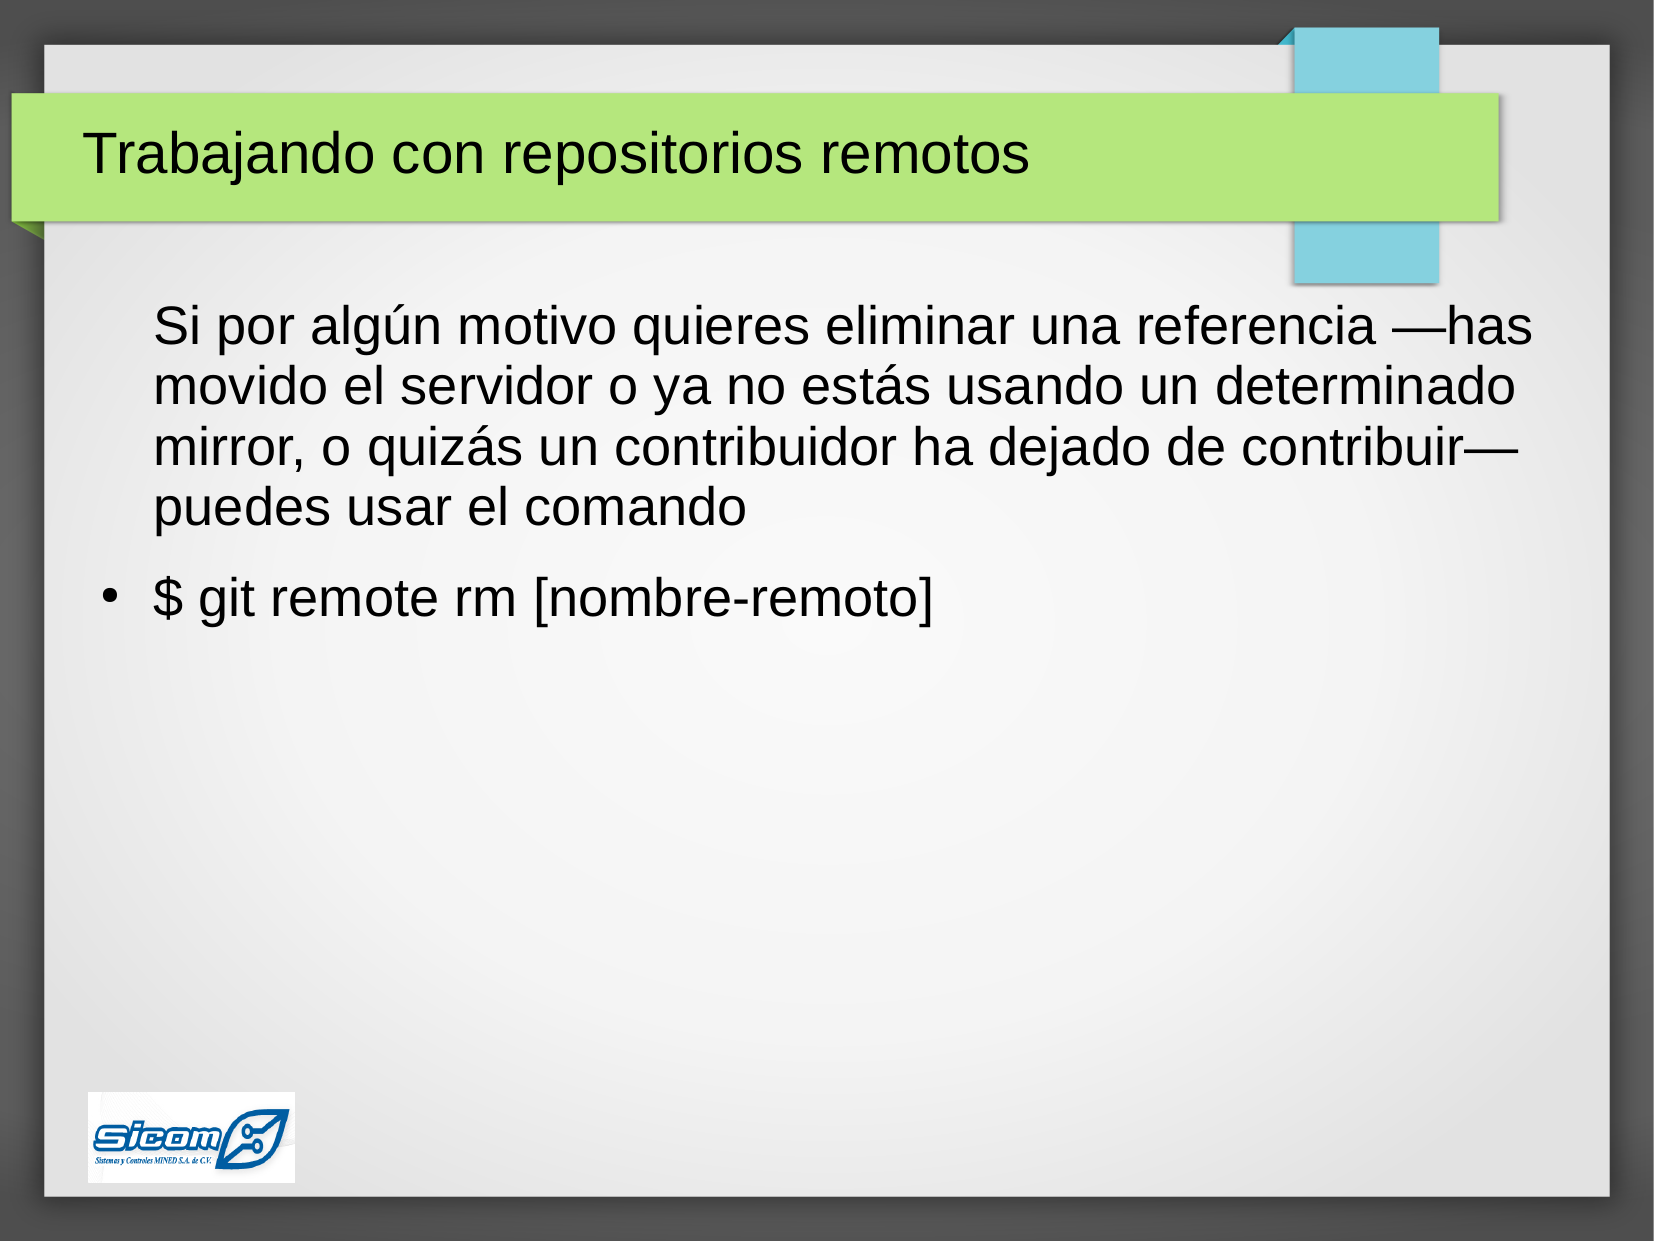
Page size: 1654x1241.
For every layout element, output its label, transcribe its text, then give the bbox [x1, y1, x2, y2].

list Si por algún motivo quieres eliminar una referencia —has movido el servidor o ya no estás usando un determinado mirror, o quizás un contribuidor ha dejado de contribuir— puedes usar el comando $ git remote rm [nombre-remoto] [82, 295, 1571, 1015]
title Trabajando con repositorios remotos [82, 94, 1264, 213]
picture [0, 0, 1654, 1241]
